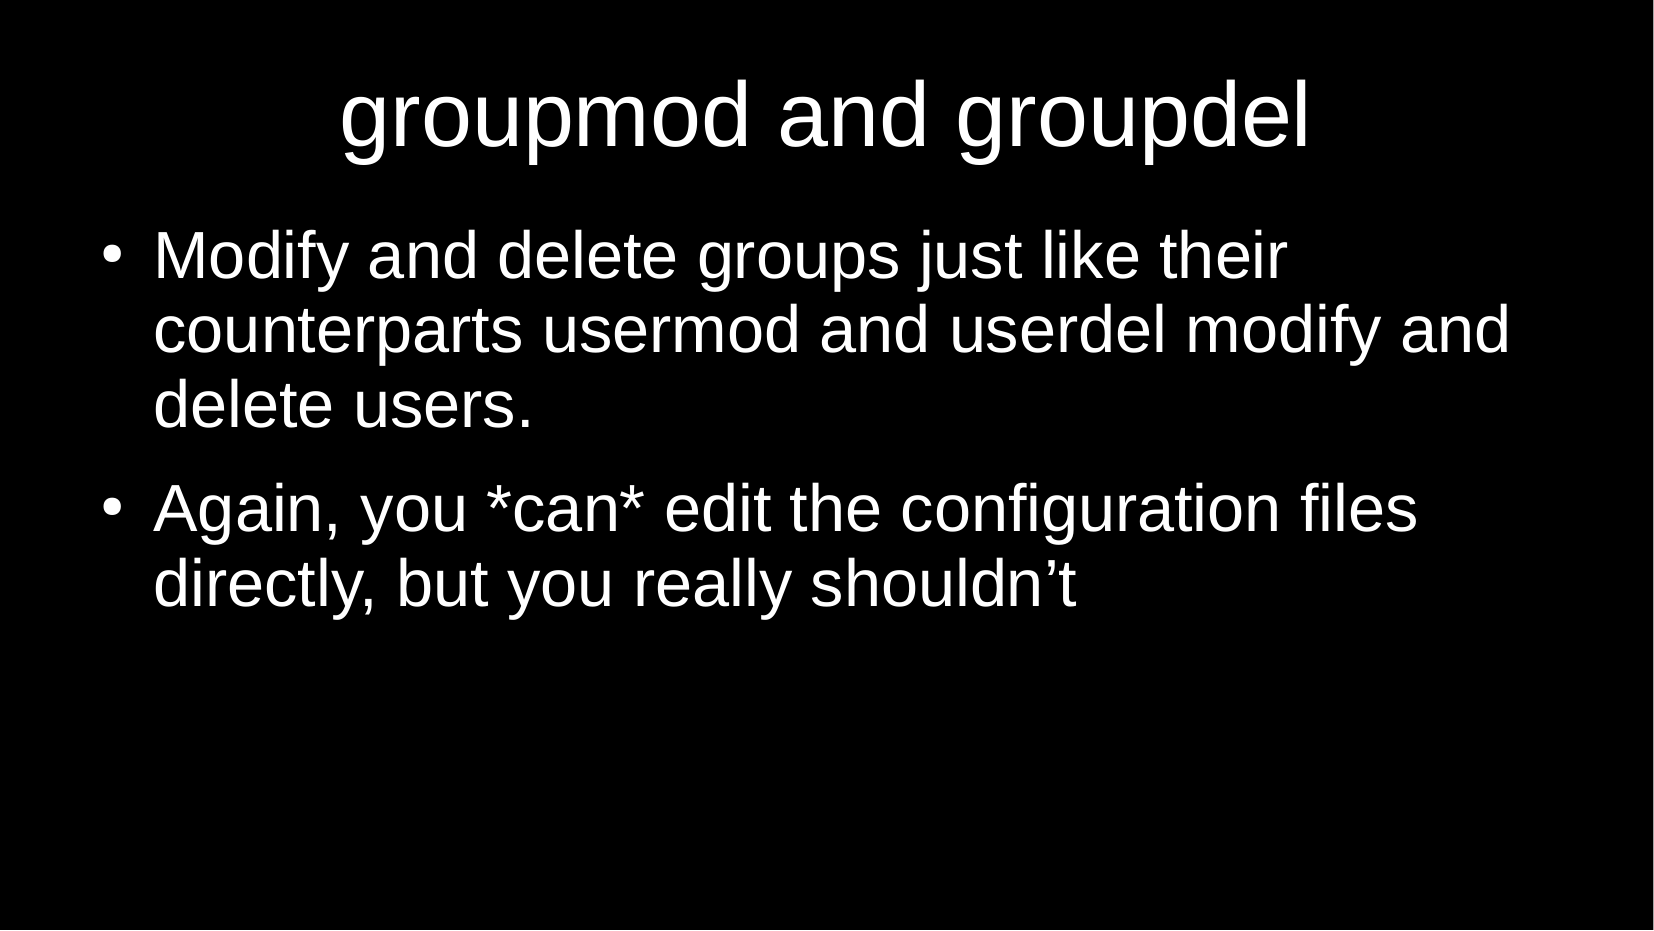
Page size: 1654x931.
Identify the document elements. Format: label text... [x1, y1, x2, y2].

list Modify and delete groups just like their counterparts usermod and userdel modify and delete users. Again, you *can* edit the configuration files directly, but you really shouldn’t [82, 217, 1571, 758]
title groupmod and groupdel [82, 37, 1571, 193]
